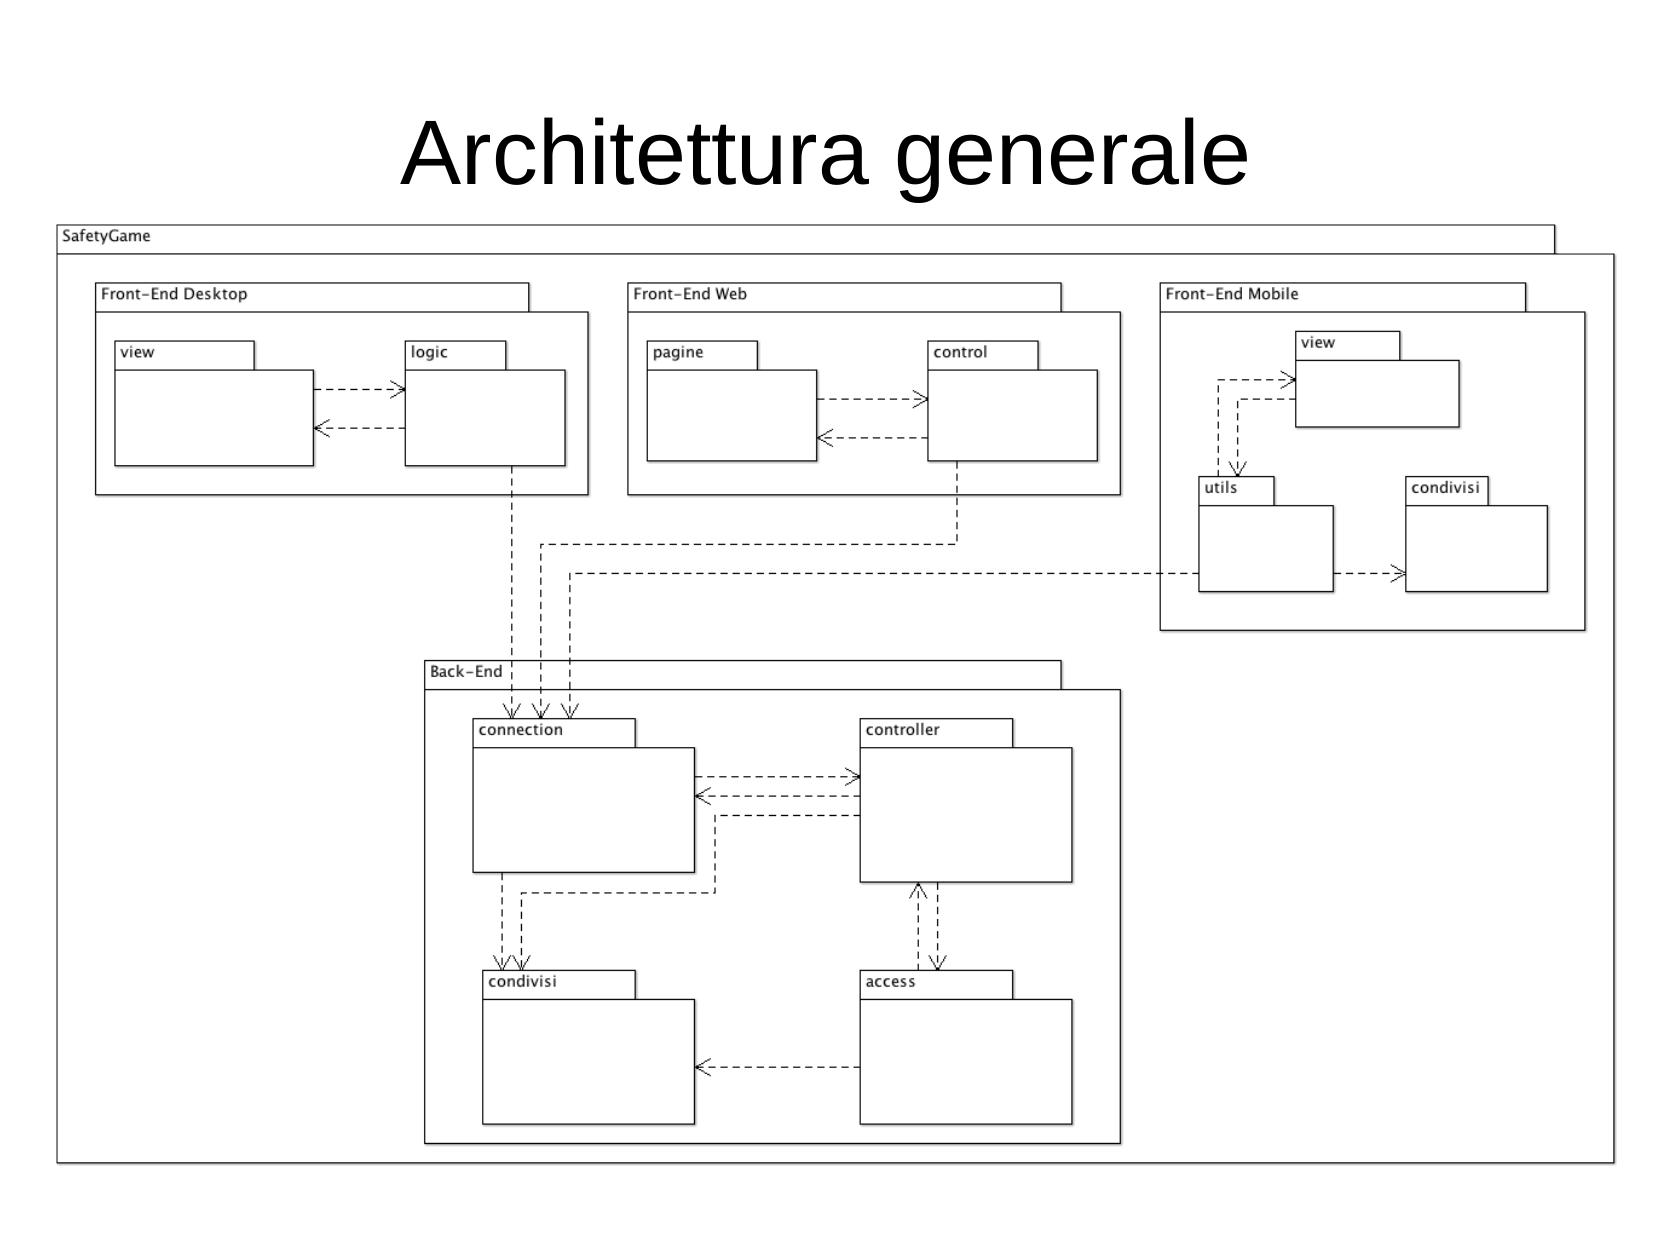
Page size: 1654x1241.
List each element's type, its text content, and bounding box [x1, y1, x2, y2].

title Architettura generale [82, 49, 1571, 205]
picture [8, 205, 1654, 1241]
